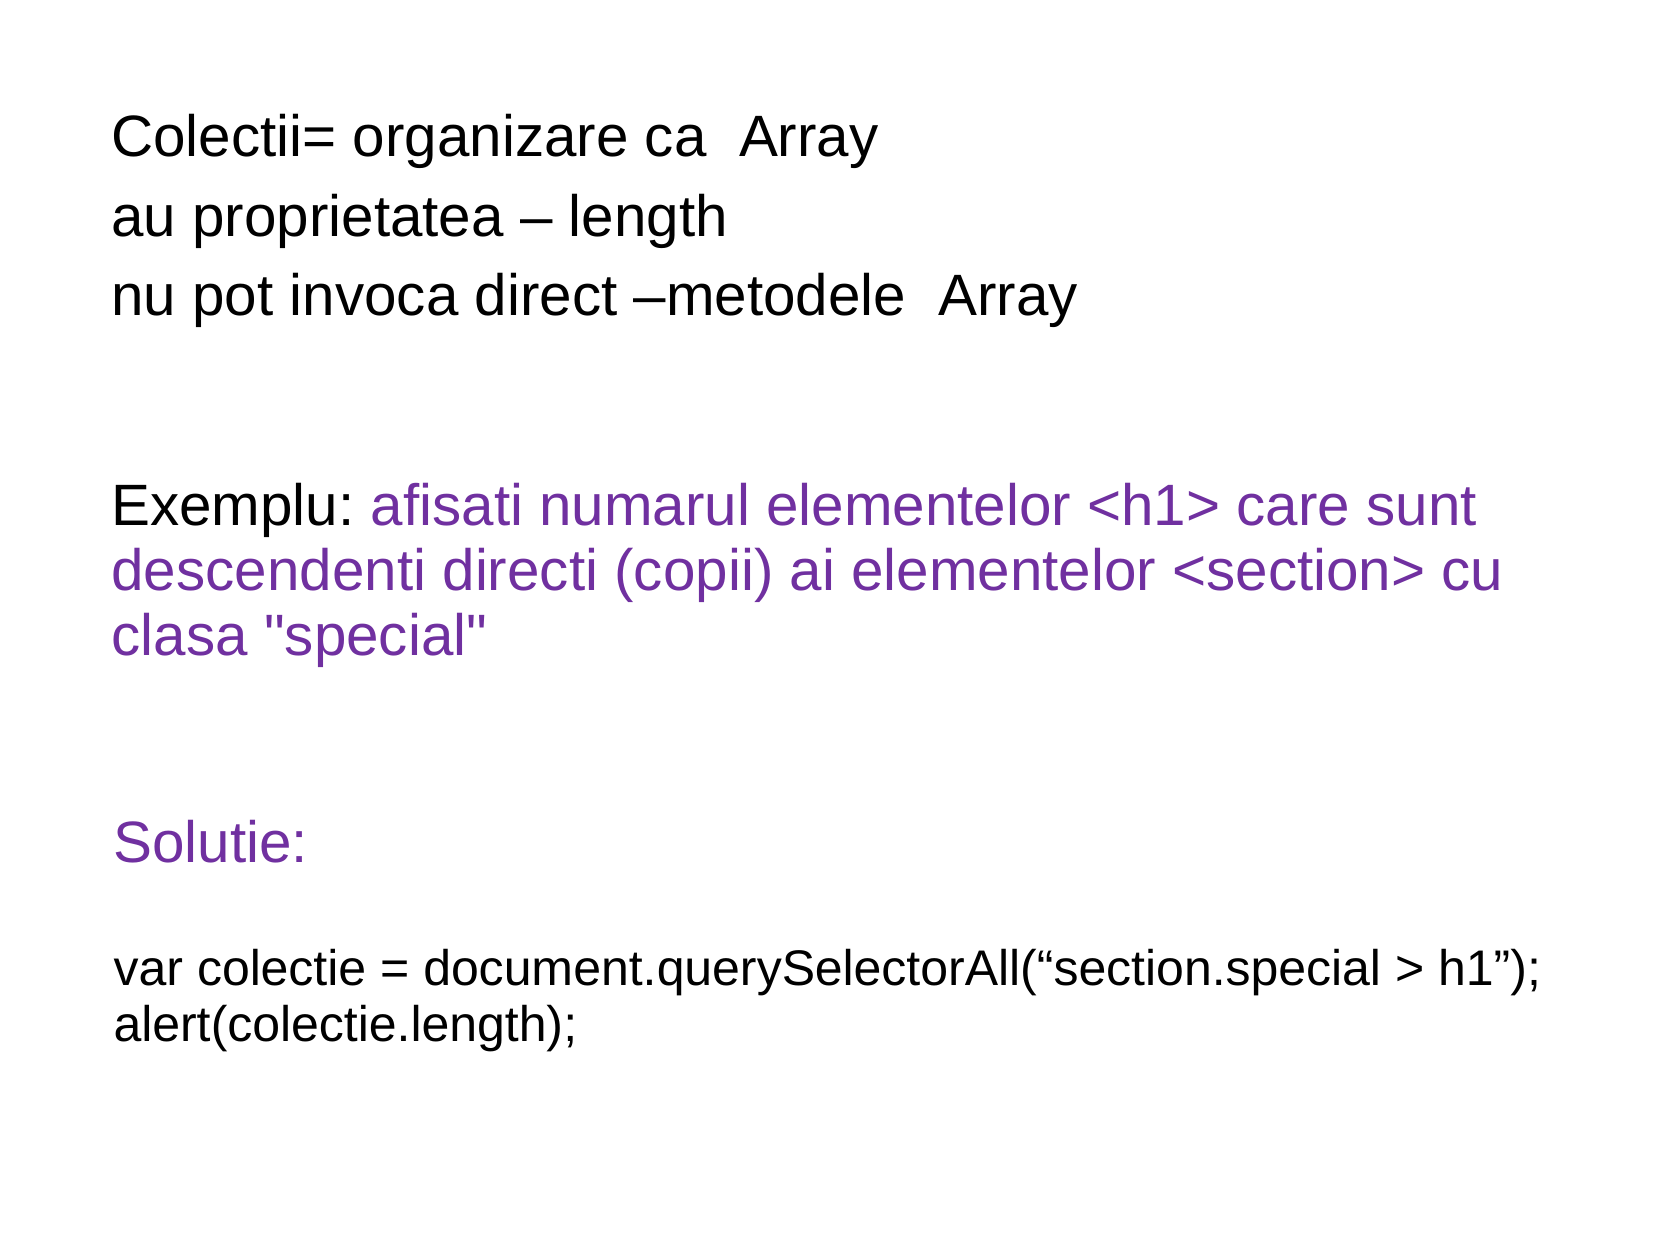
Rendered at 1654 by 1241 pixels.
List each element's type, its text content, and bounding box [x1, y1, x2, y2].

text_box Solutie: var colectie = document.querySelectorAll(“section.special > h1”); alert(colectie.length); [98, 802, 1571, 1171]
text_box Colectii= organizare ca Array au proprietatea – length nu pot invoca direct –metodele Array Exemplu: afisati numarul elementelor <h1> care sunt descendenti directi (copii) ai elementelor <section> cu clasa "special" [96, 96, 1585, 1199]
